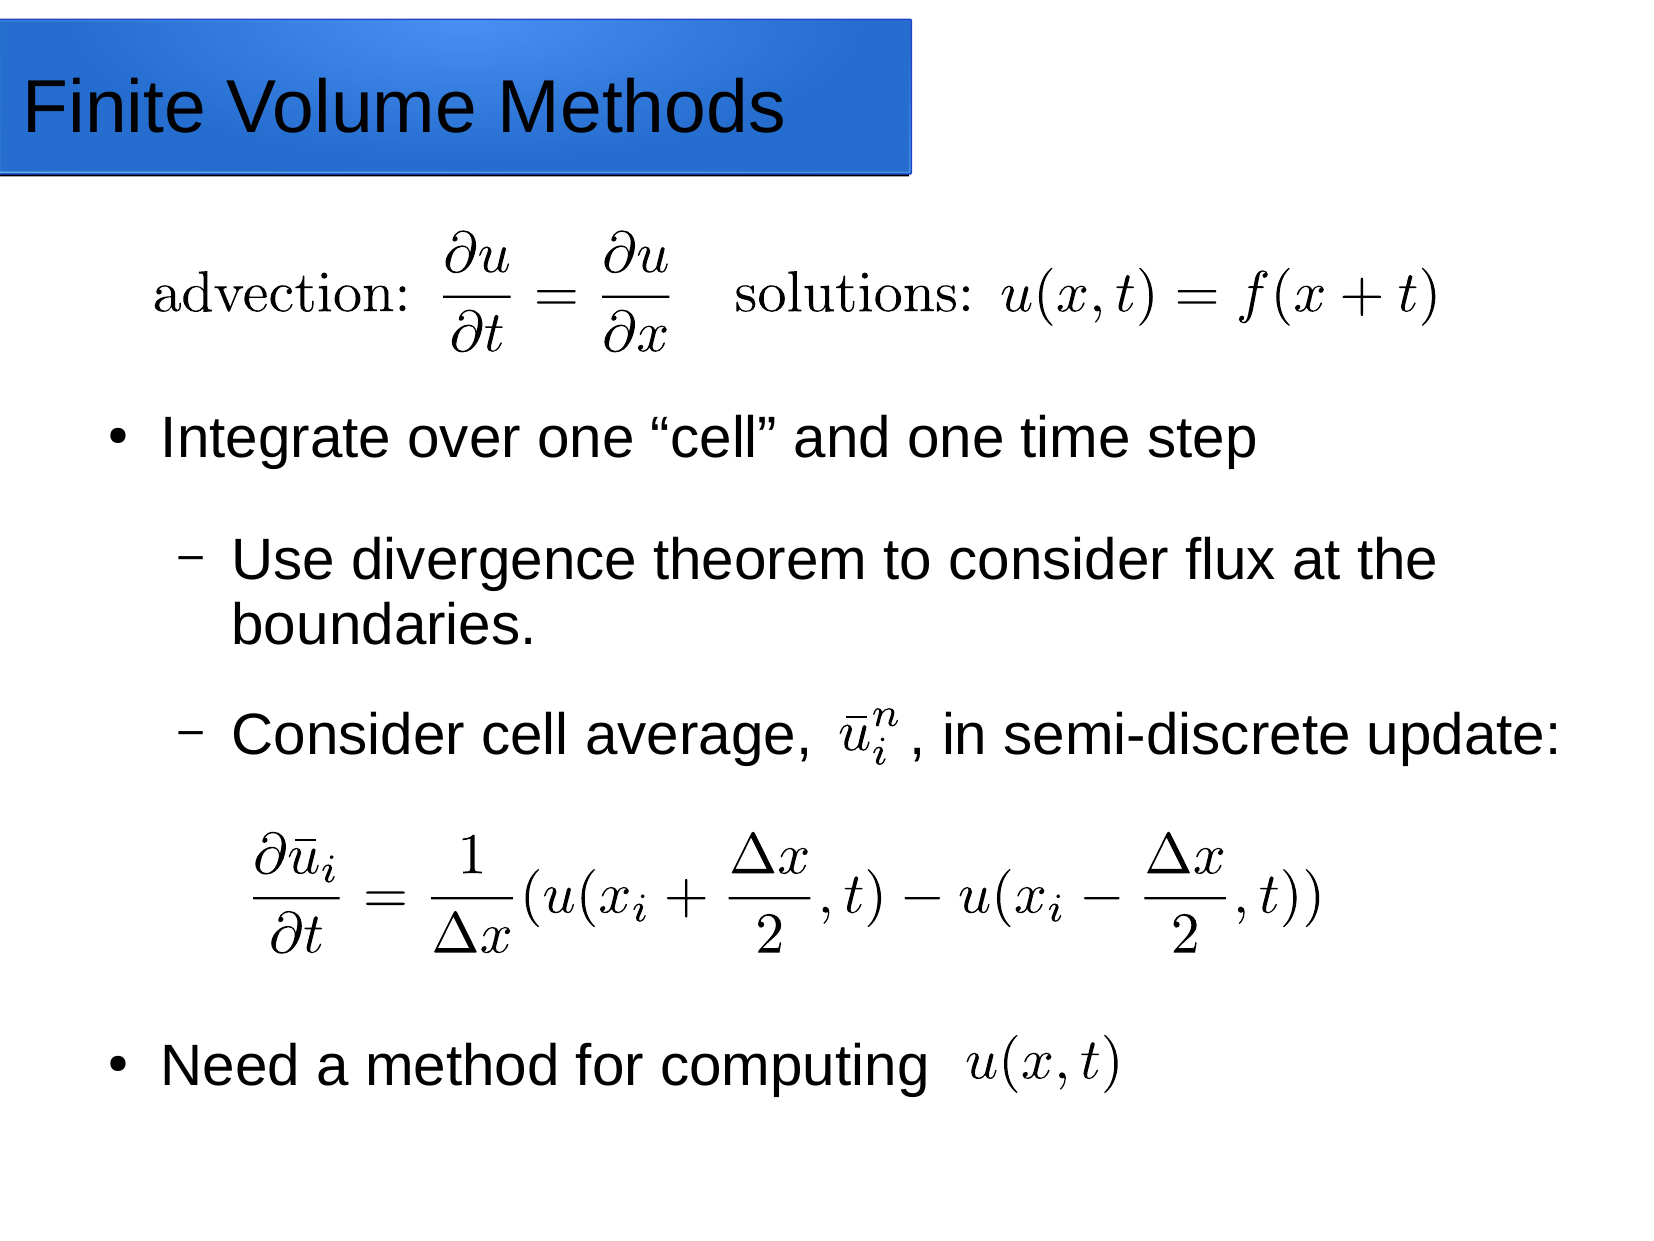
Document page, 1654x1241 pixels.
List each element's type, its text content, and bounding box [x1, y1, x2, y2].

text_box [152, 230, 1441, 353]
text_box [964, 1034, 1124, 1093]
text_box [837, 708, 901, 766]
title Finite Volume Methods [22, 47, 886, 166]
text_box [253, 831, 1326, 954]
list Integrate over one “cell” and one time step Use divergence theorem to consider flux at the boundaries. Consider cell average, , in semi-discrete update: Need a method for computing [90, 405, 1579, 1125]
